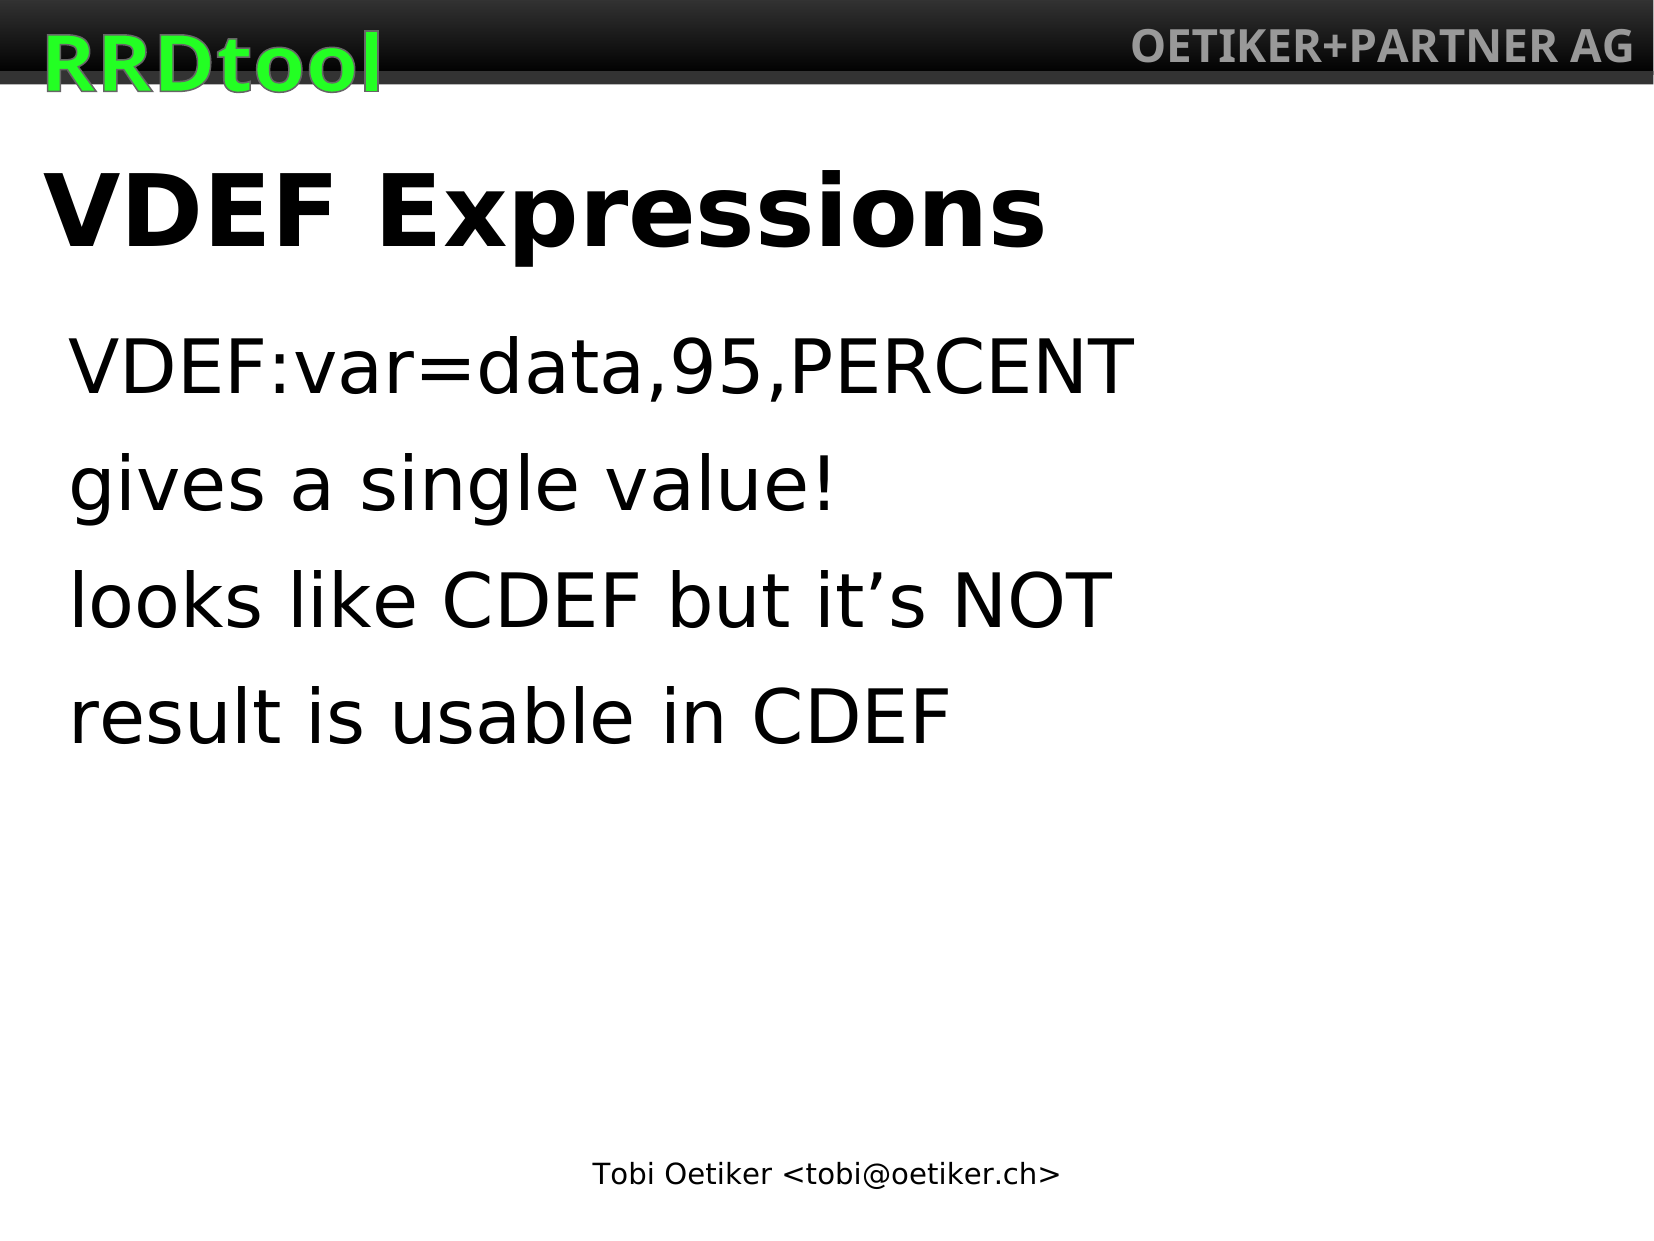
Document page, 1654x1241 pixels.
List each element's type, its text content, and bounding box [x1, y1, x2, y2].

title VDEF Expressions [43, 137, 1582, 287]
list VDEF:var=data,95,PERCENT gives a single value! looks like CDEF but it’s NOT result is usable in CDEF [50, 323, 1571, 1093]
